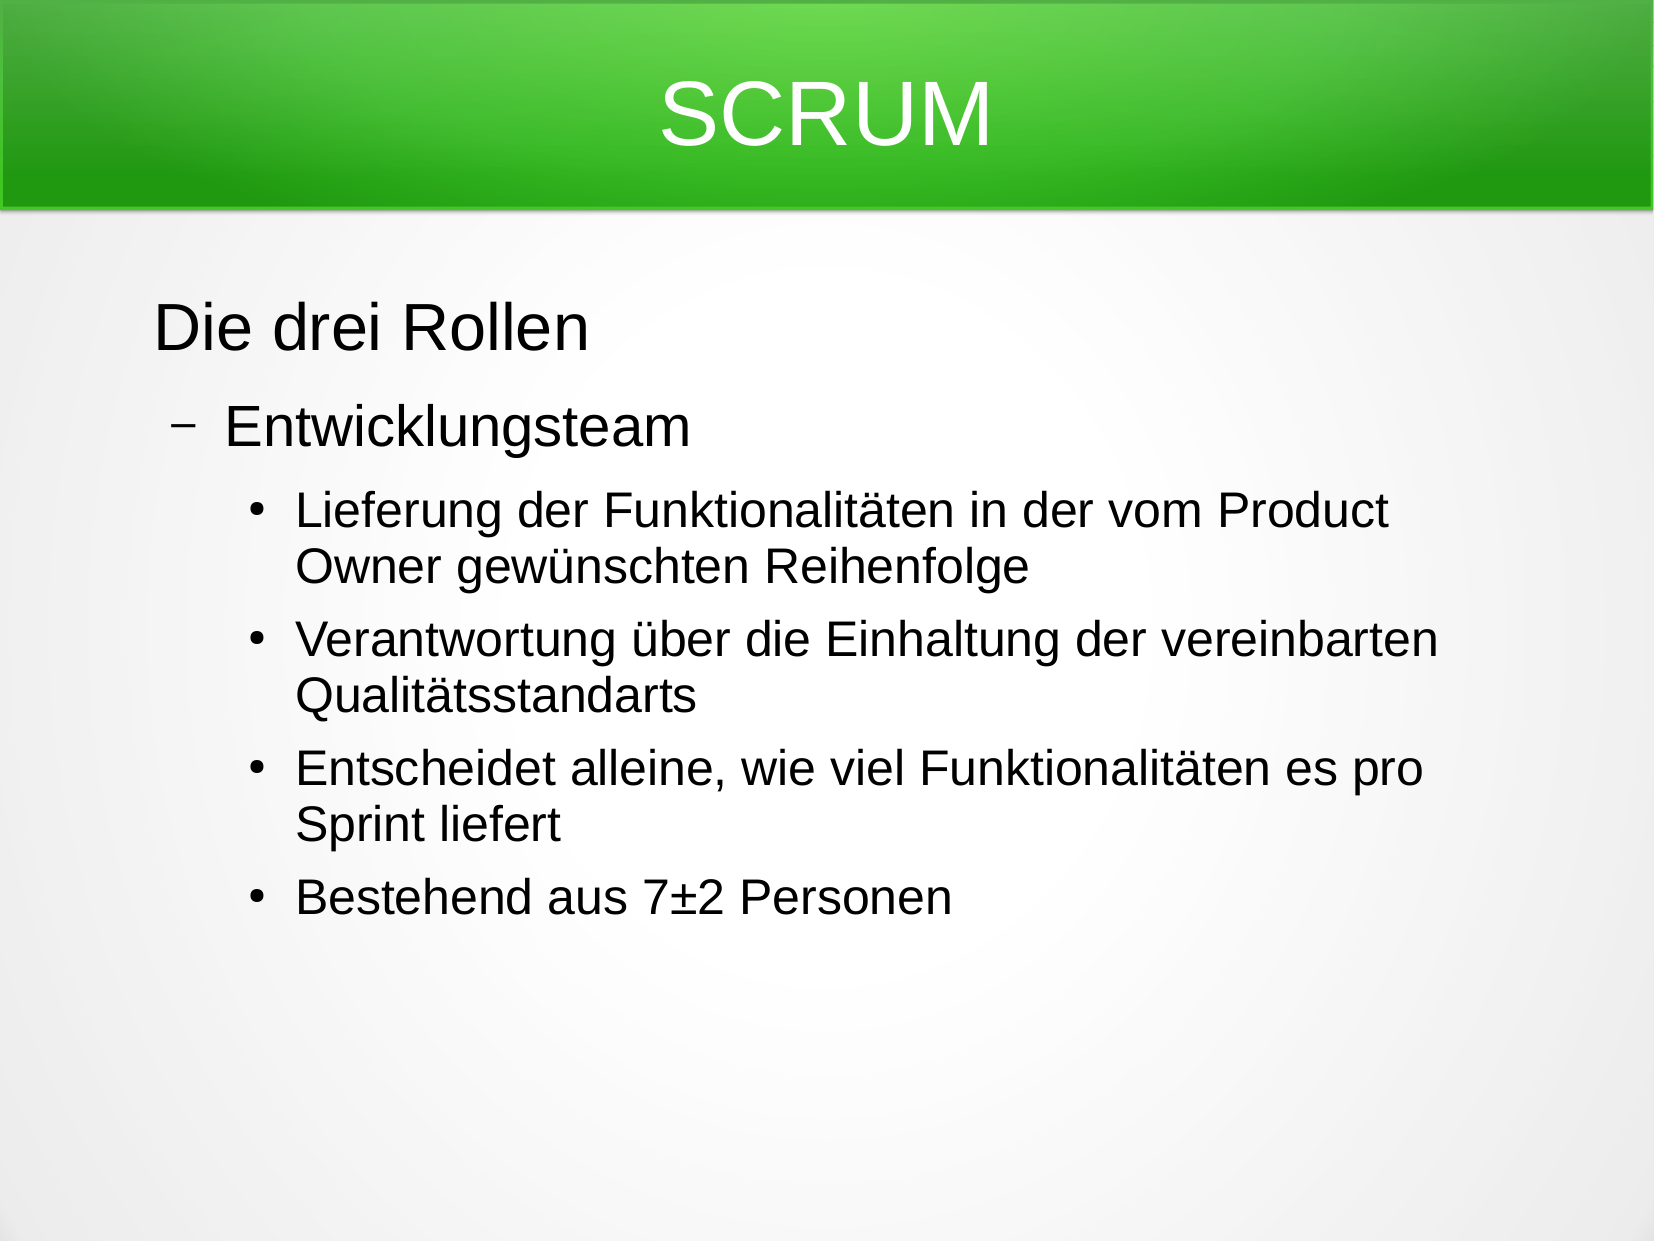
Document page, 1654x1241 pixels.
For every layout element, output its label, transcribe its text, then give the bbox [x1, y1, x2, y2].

list Die drei Rollen Entwicklungsteam Lieferung der Funktionalitäten in der vom Product Owner gewünschten Reihenfolge Verantwortung über die Einhaltung der vereinbarten Qualitätsstandarts Entscheidet alleine, wie viel Funktionalitäten es pro Sprint liefert Bestehend aus 7±2 Personen [82, 290, 1538, 1010]
title SCRUM [82, 49, 1571, 179]
